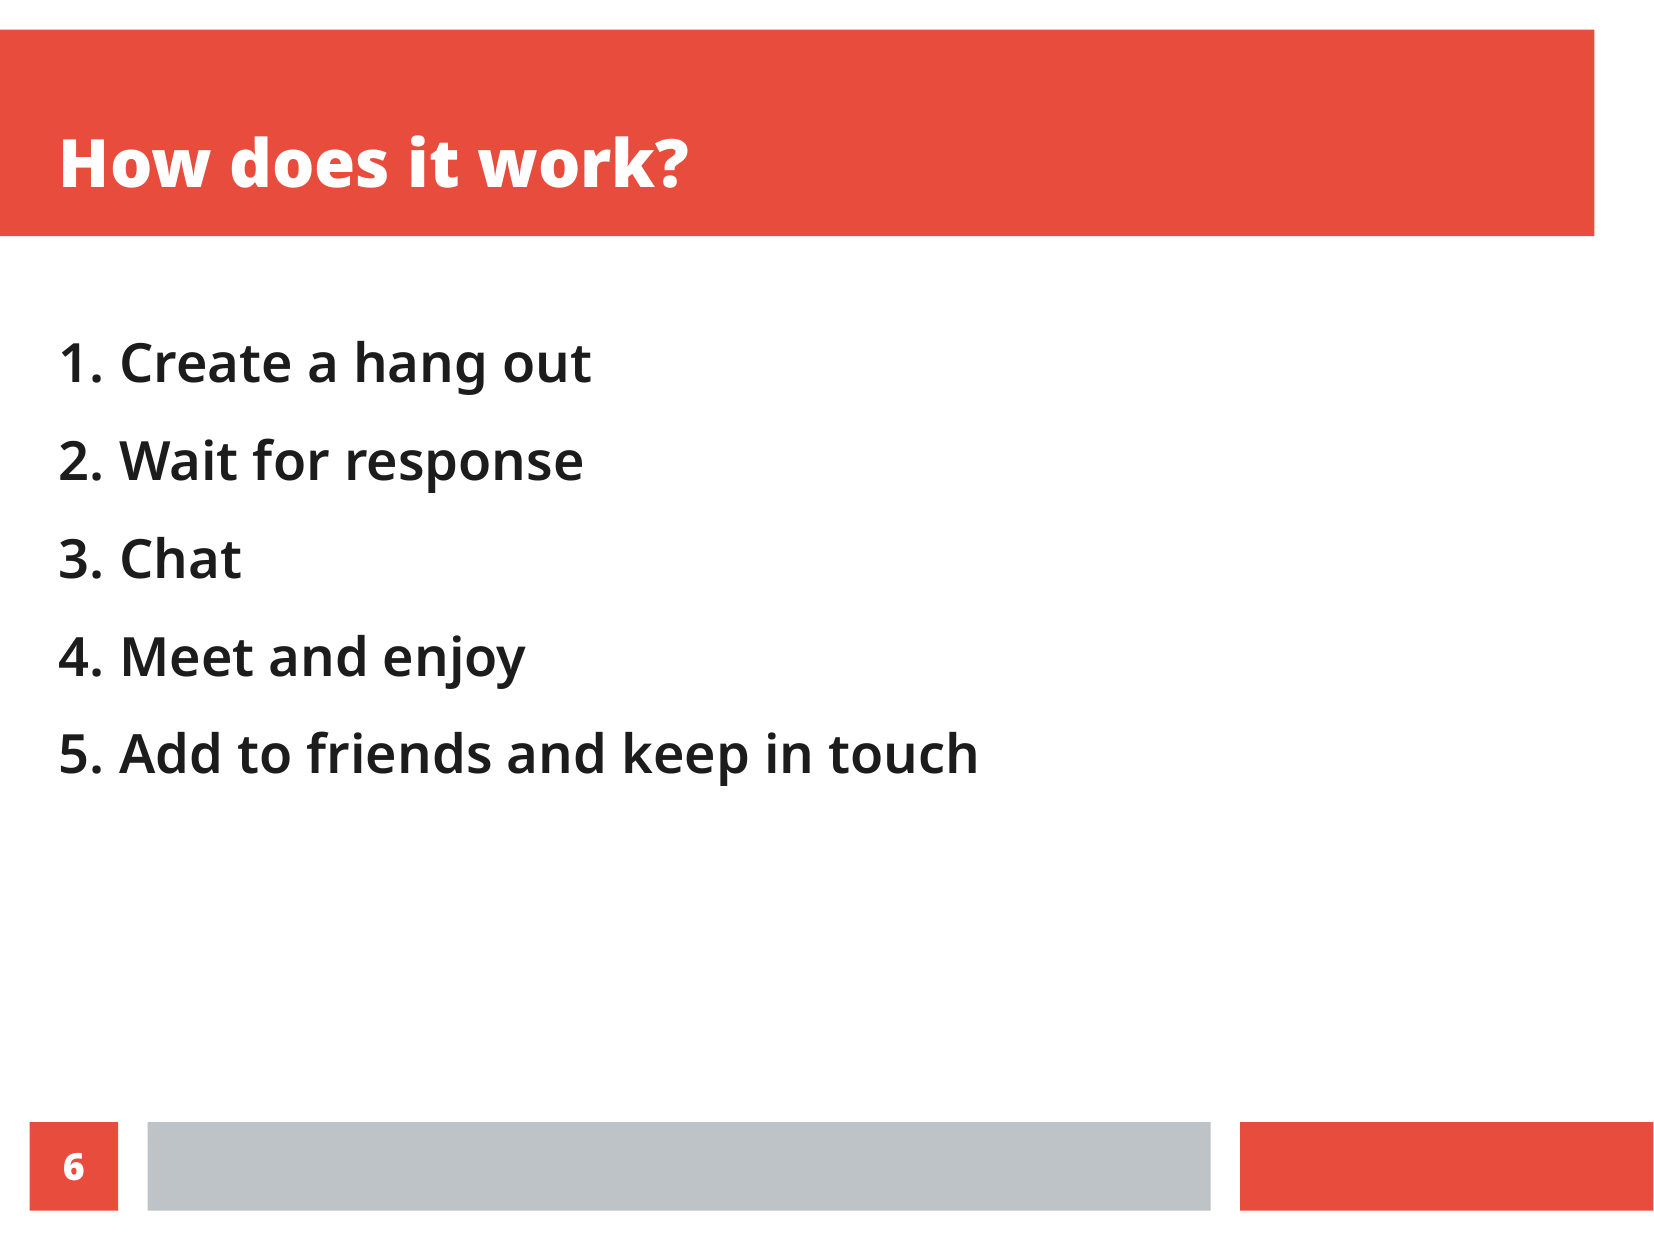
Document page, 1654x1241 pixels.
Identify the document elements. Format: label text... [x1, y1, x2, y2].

list 1. Create a hang out 2. Wait for response 3. Chat 4. Meet and enjoy 5. Add to friends and keep in touch [59, 324, 1565, 1093]
title How does it work? [59, 59, 1595, 207]
